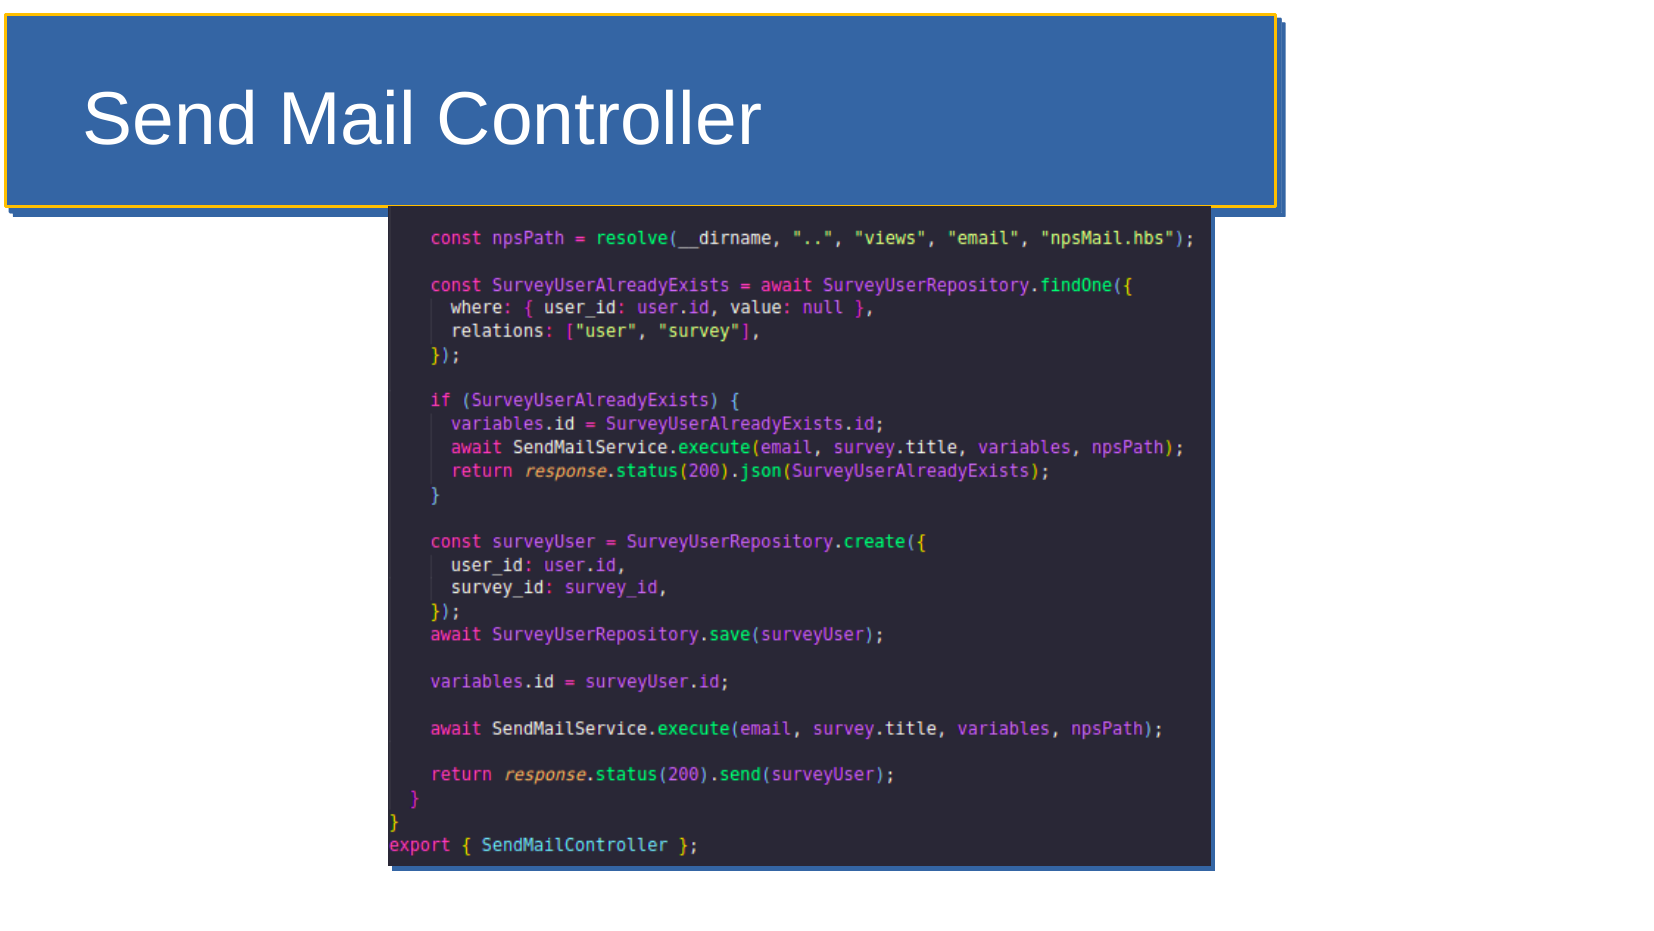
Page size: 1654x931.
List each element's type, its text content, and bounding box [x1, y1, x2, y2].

title Send Mail Controller [82, 44, 1235, 192]
picture [388, 206, 1211, 866]
